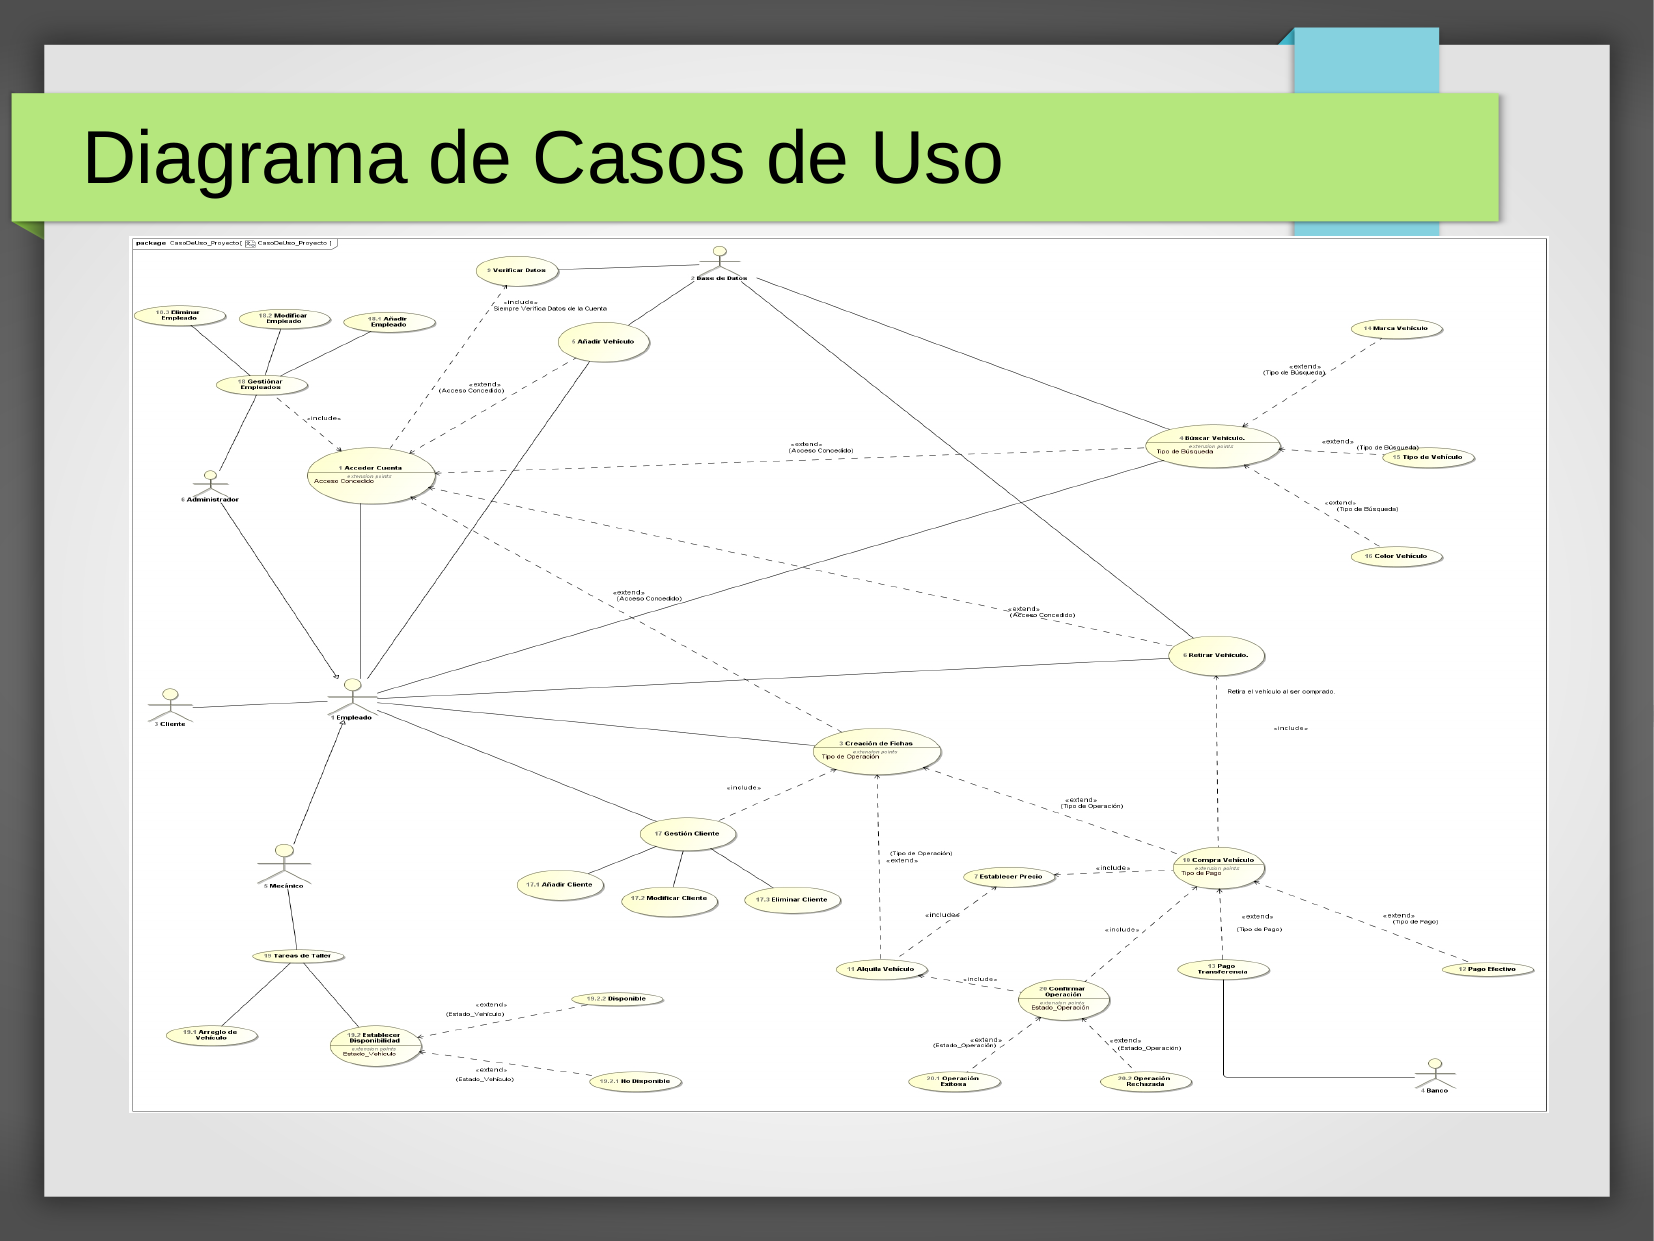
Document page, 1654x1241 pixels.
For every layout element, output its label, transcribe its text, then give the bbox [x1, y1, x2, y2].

title Diagrama de Casos de Uso [82, 94, 1264, 213]
picture [129, 236, 1549, 1113]
